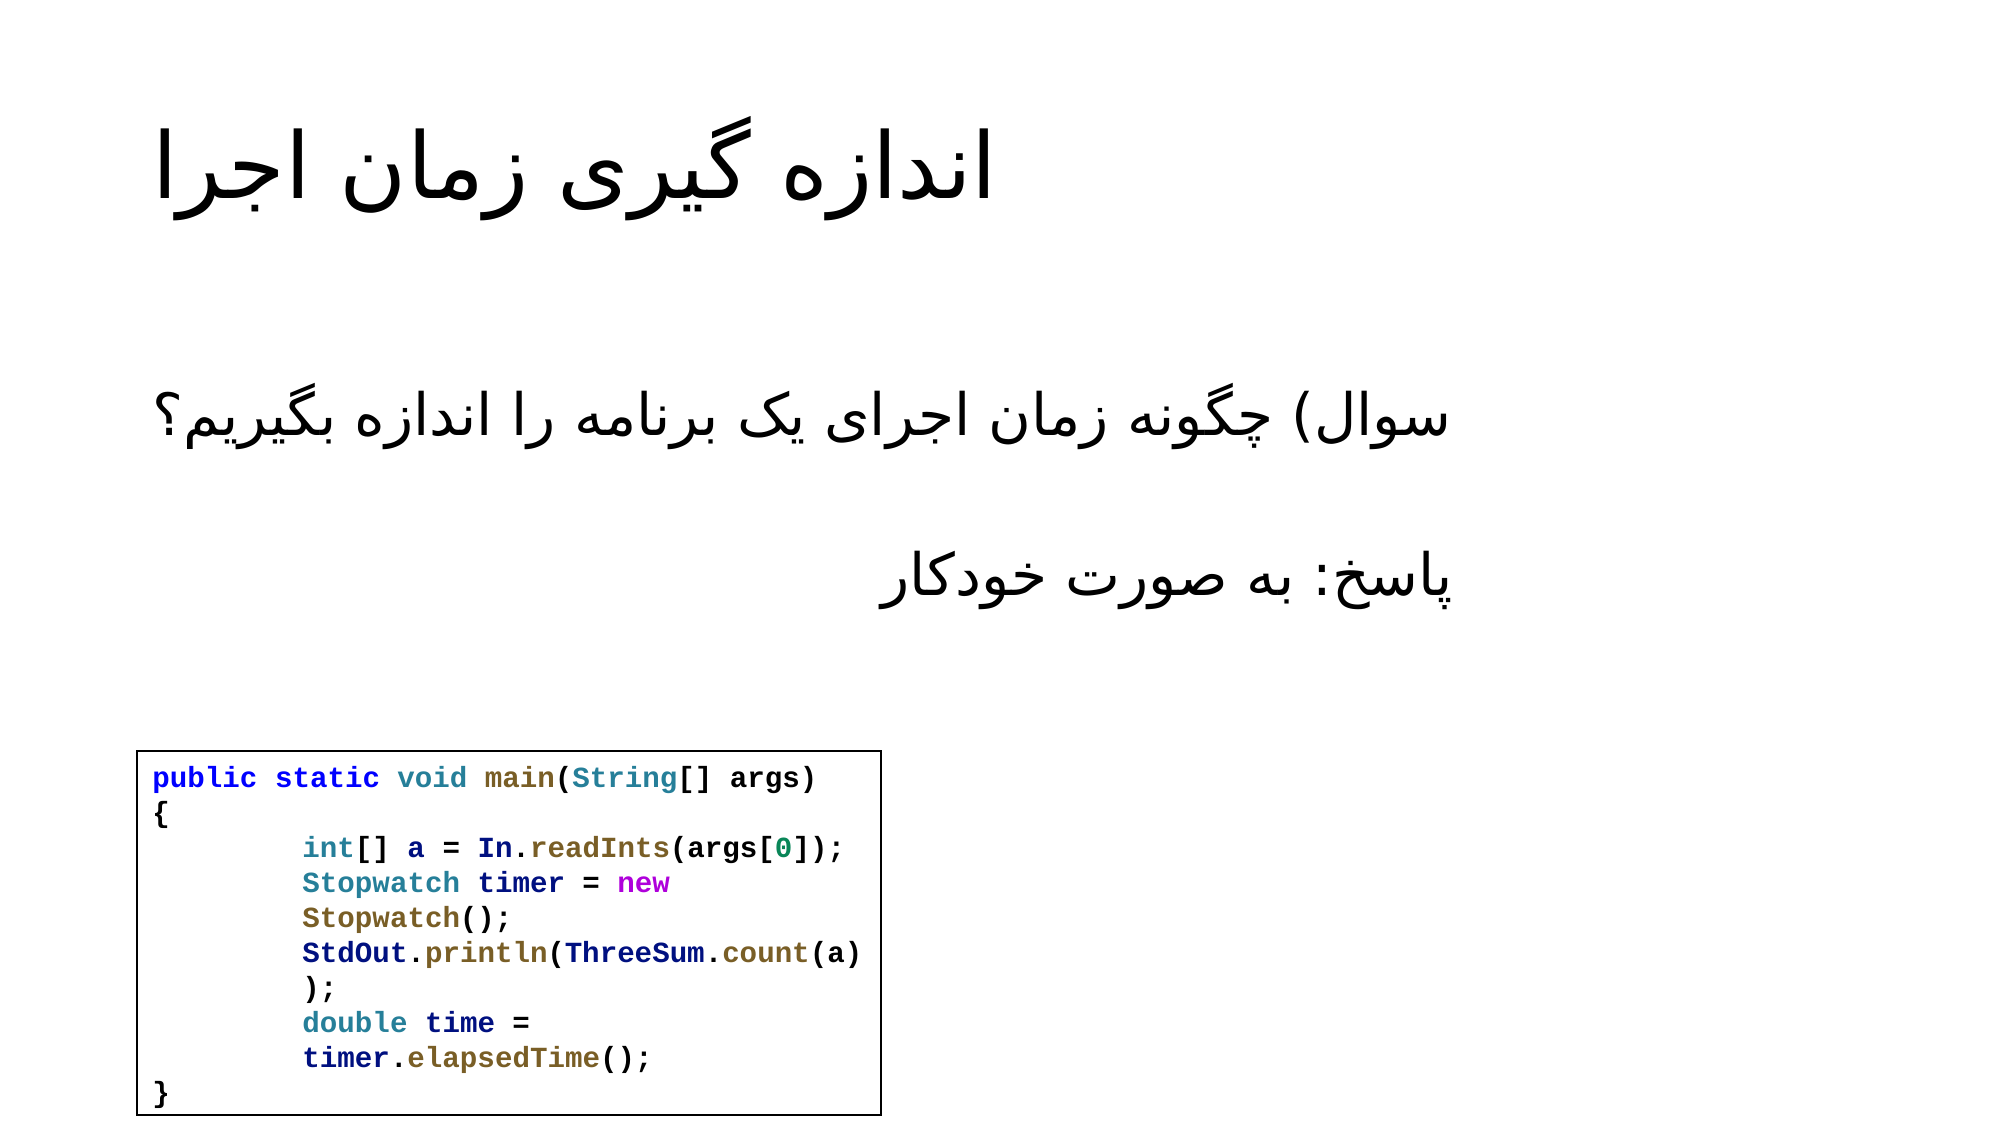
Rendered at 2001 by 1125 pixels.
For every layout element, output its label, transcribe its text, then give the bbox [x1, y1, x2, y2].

text_box public static void main(String[] args) { int[] a = In.readInts(args[0]); Stopwatch timer = new Stopwatch(); StdOut.println(ThreeSum.count(a)); double time = timer.elapsedTime(); } [137, 751, 881, 1115]
title اندازه گیری زمان اجرا [137, 59, 1863, 278]
list سوال) چگونه زمان اجرای یک برنامه را اندازه بگیریم؟ پاسخ: به صورت خودکار [137, 299, 1863, 1014]
